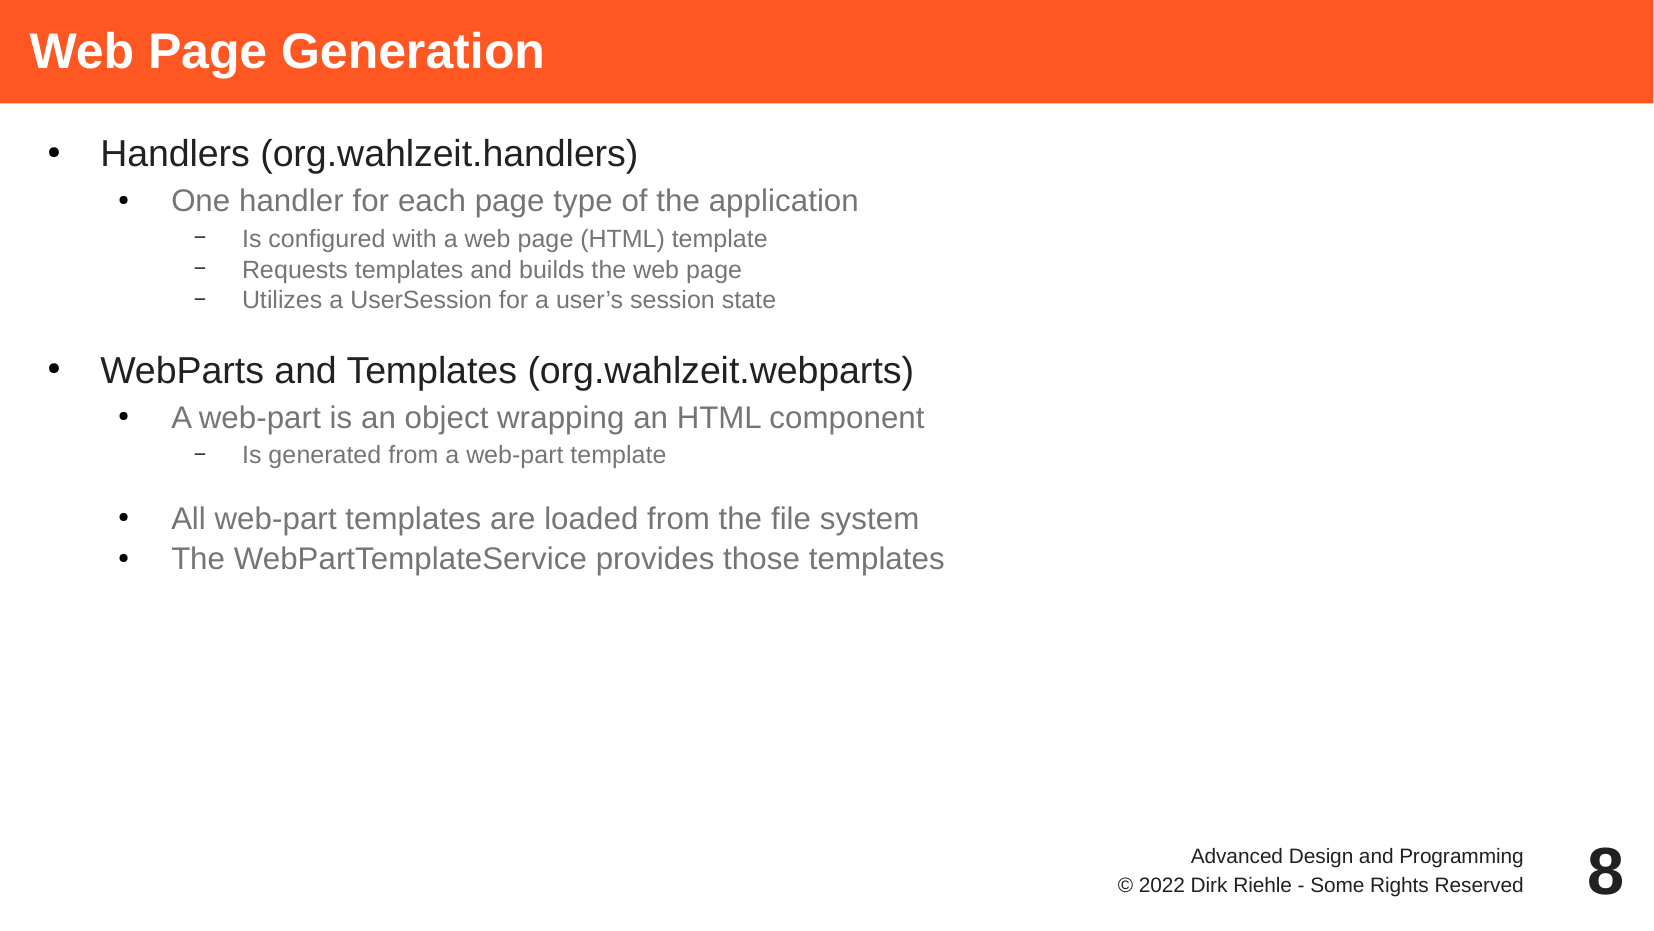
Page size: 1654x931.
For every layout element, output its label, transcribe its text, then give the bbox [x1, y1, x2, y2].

title Web Page Generation [0, 0, 1654, 104]
list Handlers (org.wahlzeit.handlers) One handler for each page type of the application Is configured with a web page (HTML) template Requests templates and builds the web page Utilizes a UserSession for a user’s session state WebParts and Templates (org.wahlzeit.webparts) A web-part is an object wrapping an HTML component Is generated from a web-part template All web-part templates are loaded from the file system The WebPartTemplateService provides those templates [29, 132, 1625, 813]
